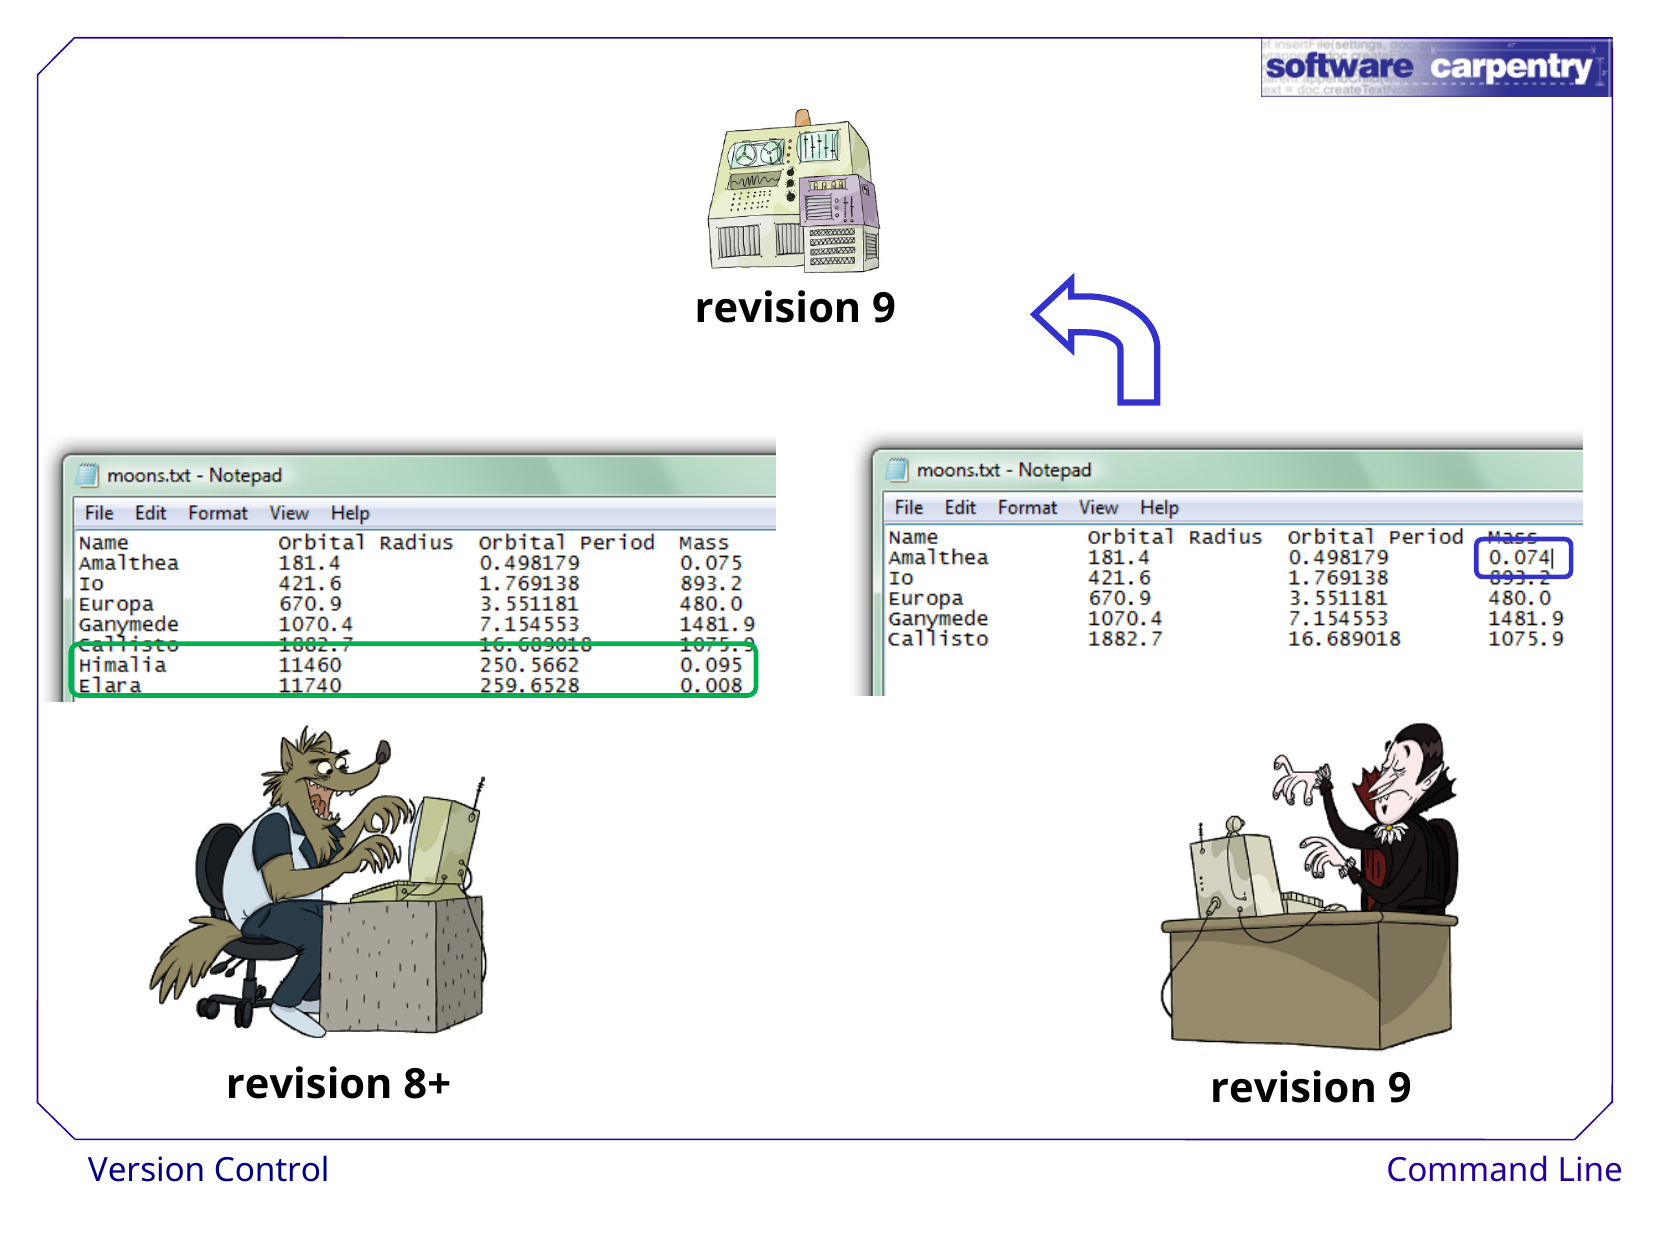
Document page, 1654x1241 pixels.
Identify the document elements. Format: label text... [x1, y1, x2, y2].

picture [137, 705, 516, 1069]
text_box revision 9 [679, 277, 912, 340]
text_box revision 9 [1195, 1057, 1427, 1120]
picture [43, 435, 776, 702]
picture [1261, 39, 1613, 97]
text_box revision 8+ [211, 1053, 467, 1116]
picture [688, 90, 903, 277]
picture [845, 425, 1583, 1067]
